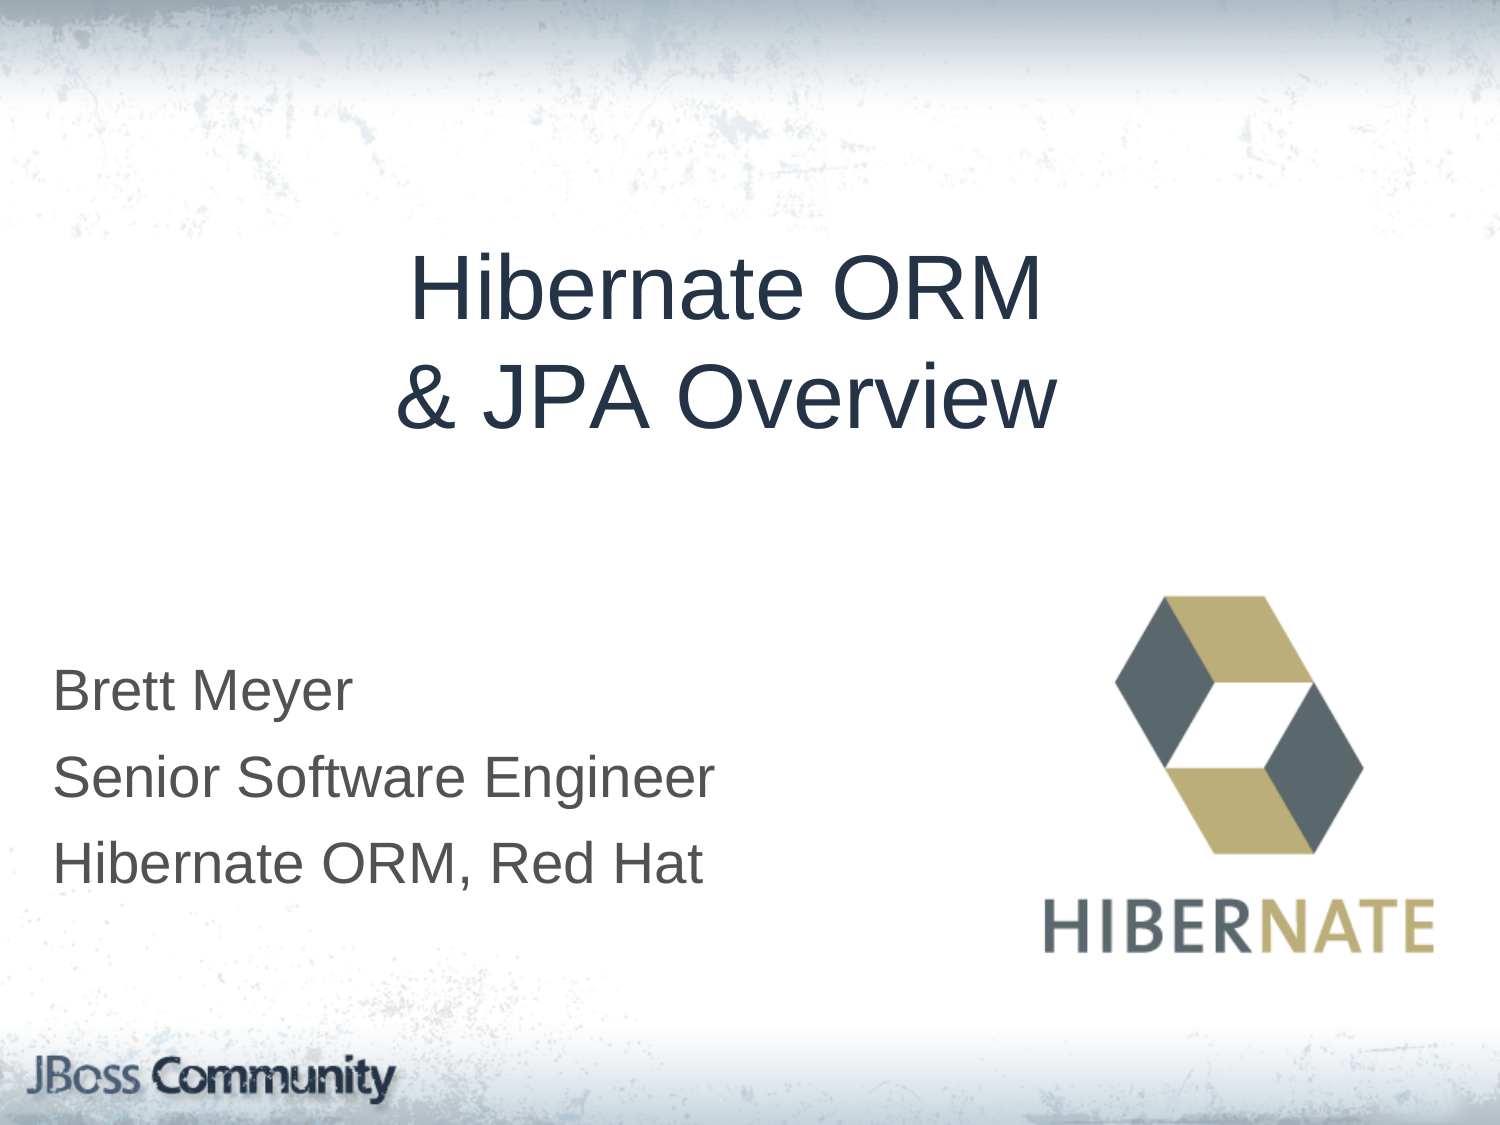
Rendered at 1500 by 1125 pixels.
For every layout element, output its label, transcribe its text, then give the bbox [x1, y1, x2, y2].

list Brett Meyer Senior Software Engineer Hibernate ORM, Red Hat [37, 645, 841, 946]
picture [0, 0, 1500, 1125]
title Hibernate ORM & JPA Overview [90, 219, 1366, 456]
